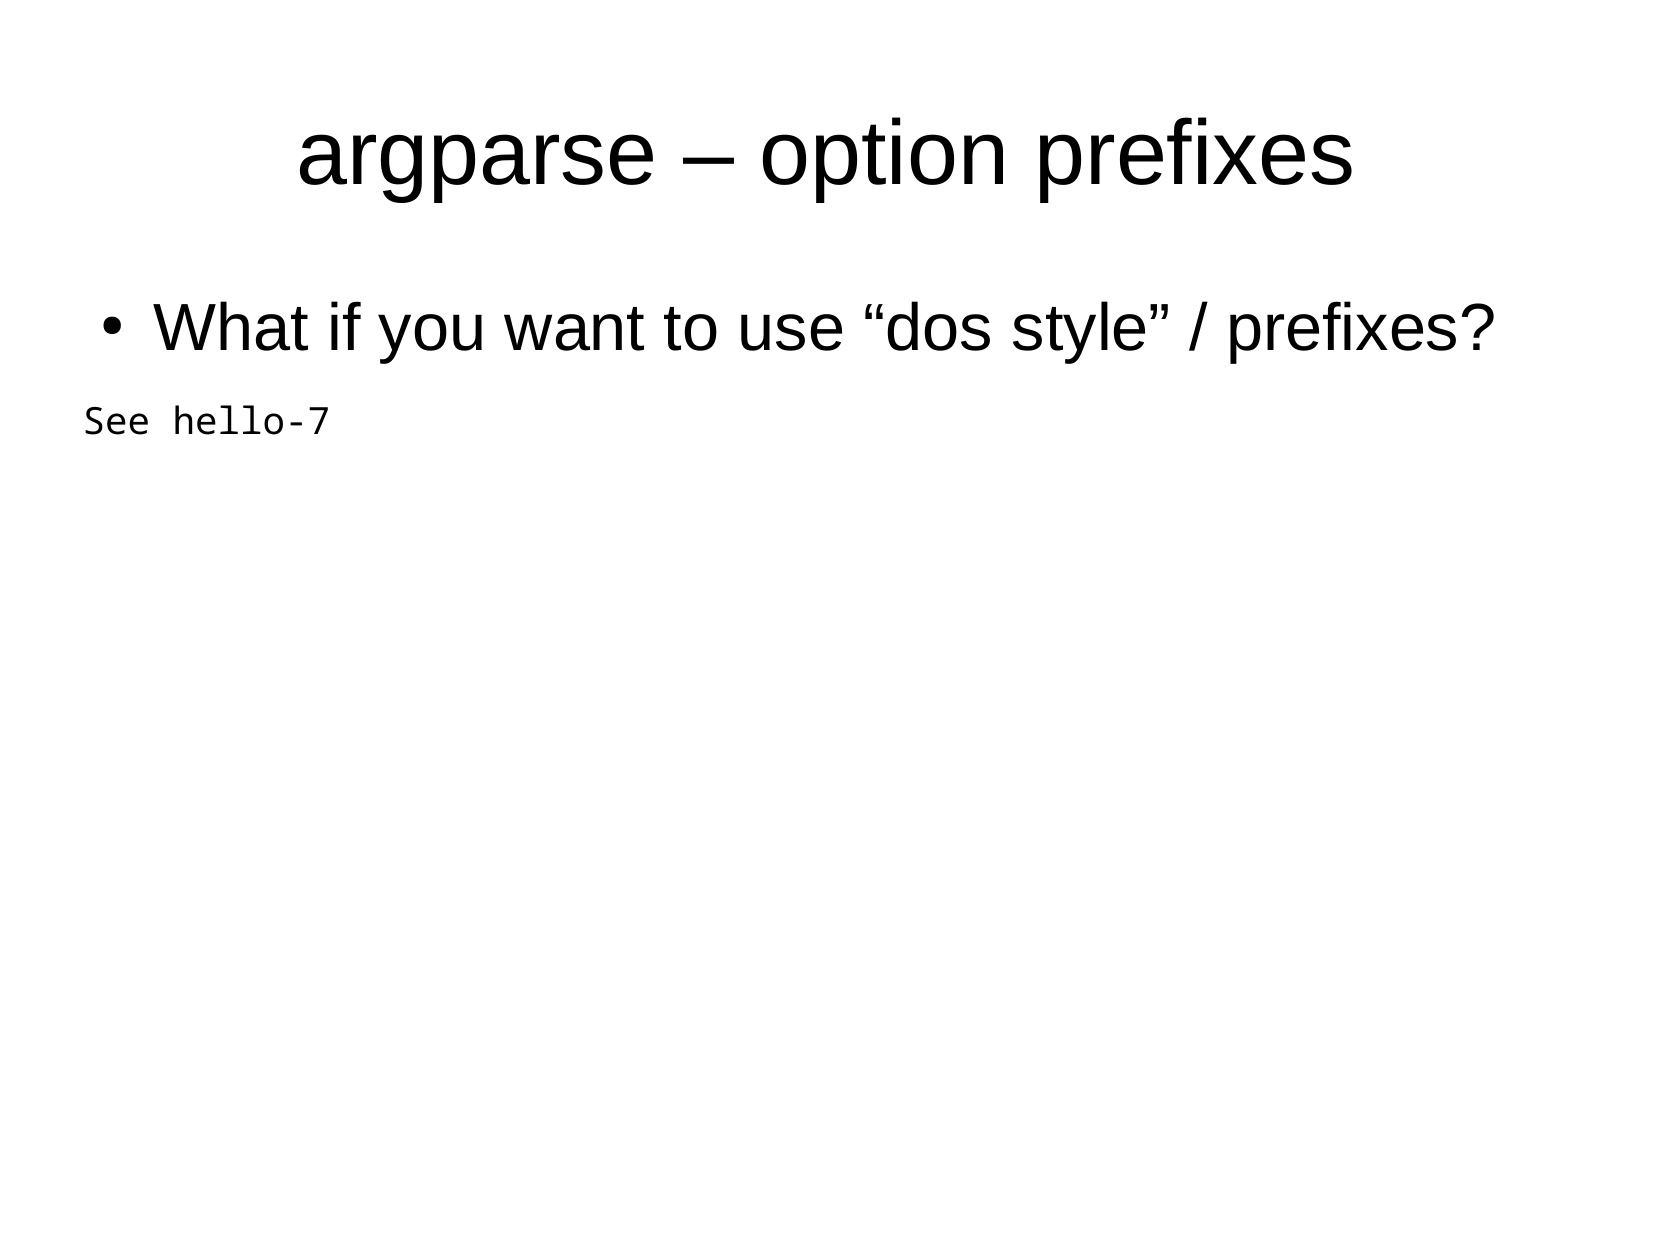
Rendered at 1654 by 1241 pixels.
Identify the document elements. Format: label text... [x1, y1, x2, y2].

title argparse – option prefixes [82, 49, 1571, 257]
list What if you want to use “dos style” / prefixes? See hello-7 [82, 290, 1538, 1010]
